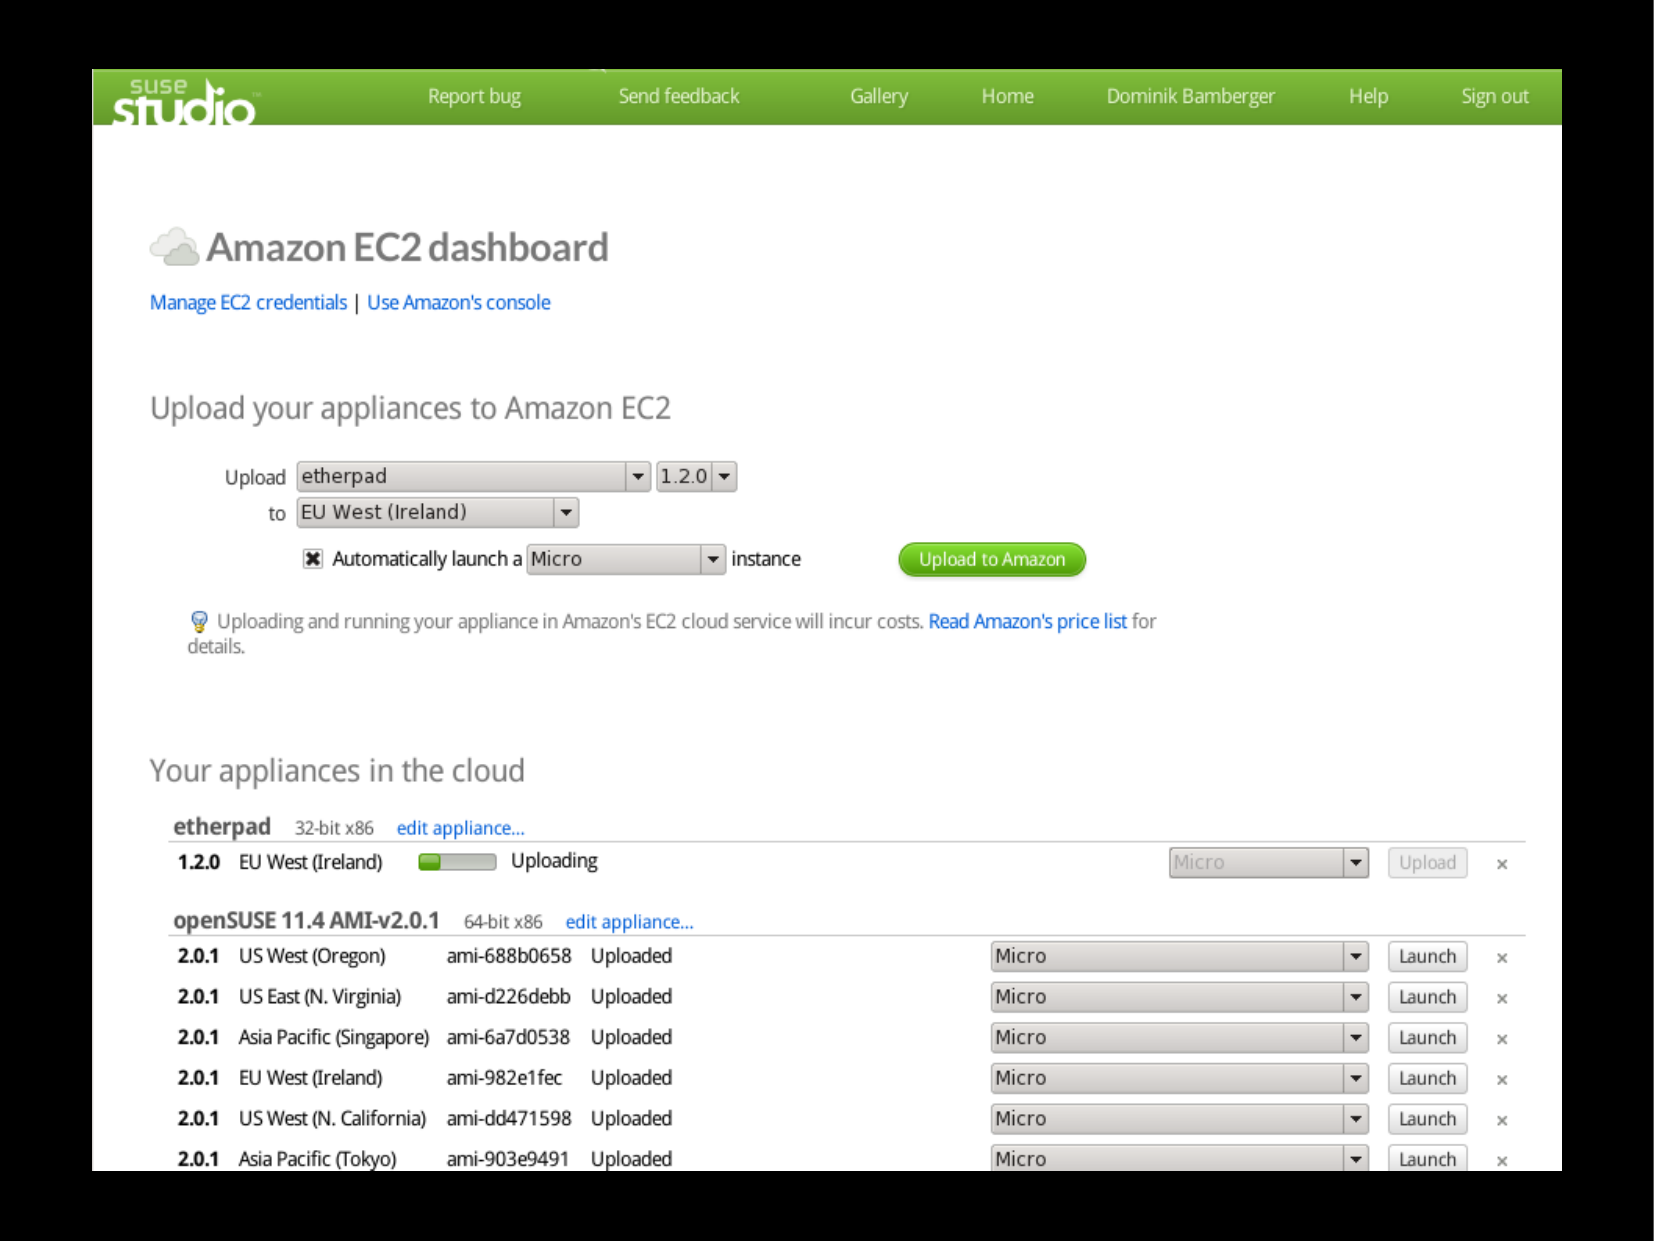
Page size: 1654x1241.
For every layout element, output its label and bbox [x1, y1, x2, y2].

picture [92, 69, 1562, 1171]
